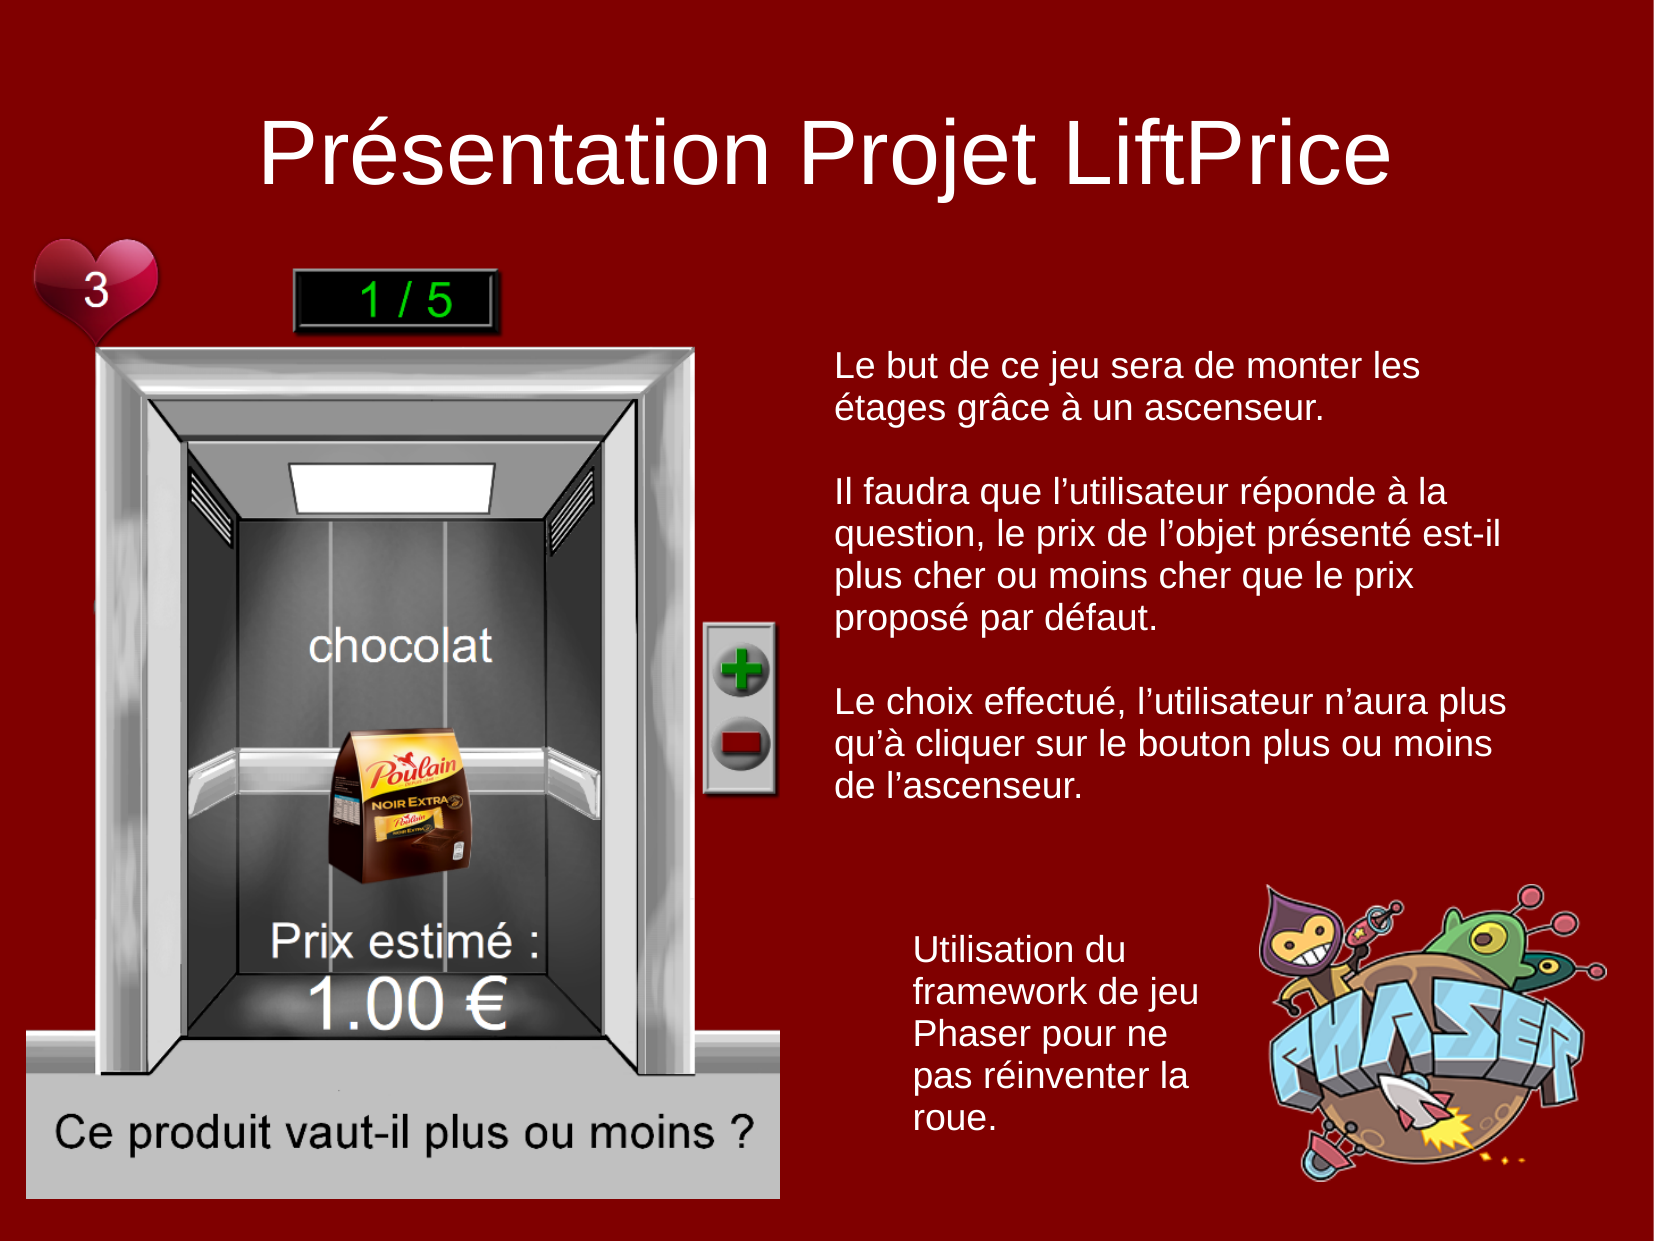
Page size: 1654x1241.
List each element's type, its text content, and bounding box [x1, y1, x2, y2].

text_box Le but de ce jeu sera de monter les étages grâce à un ascenseur. Il faudra que l’utilisateur réponde à la question, le prix de l’objet présenté est-il plus cher ou moins cher que le prix proposé par défaut. Le choix effectué, l’utilisateur n’aura plus qu’à cliquer sur le bouton plus ou moins de l’ascenseur. [819, 336, 1548, 815]
picture [0, 0, 1654, 1241]
text_box Utilisation du framework de jeu Phaser pour ne pas réinventer la roue. [897, 921, 1229, 1147]
title Présentation Projet LiftPrice [82, 49, 1571, 257]
